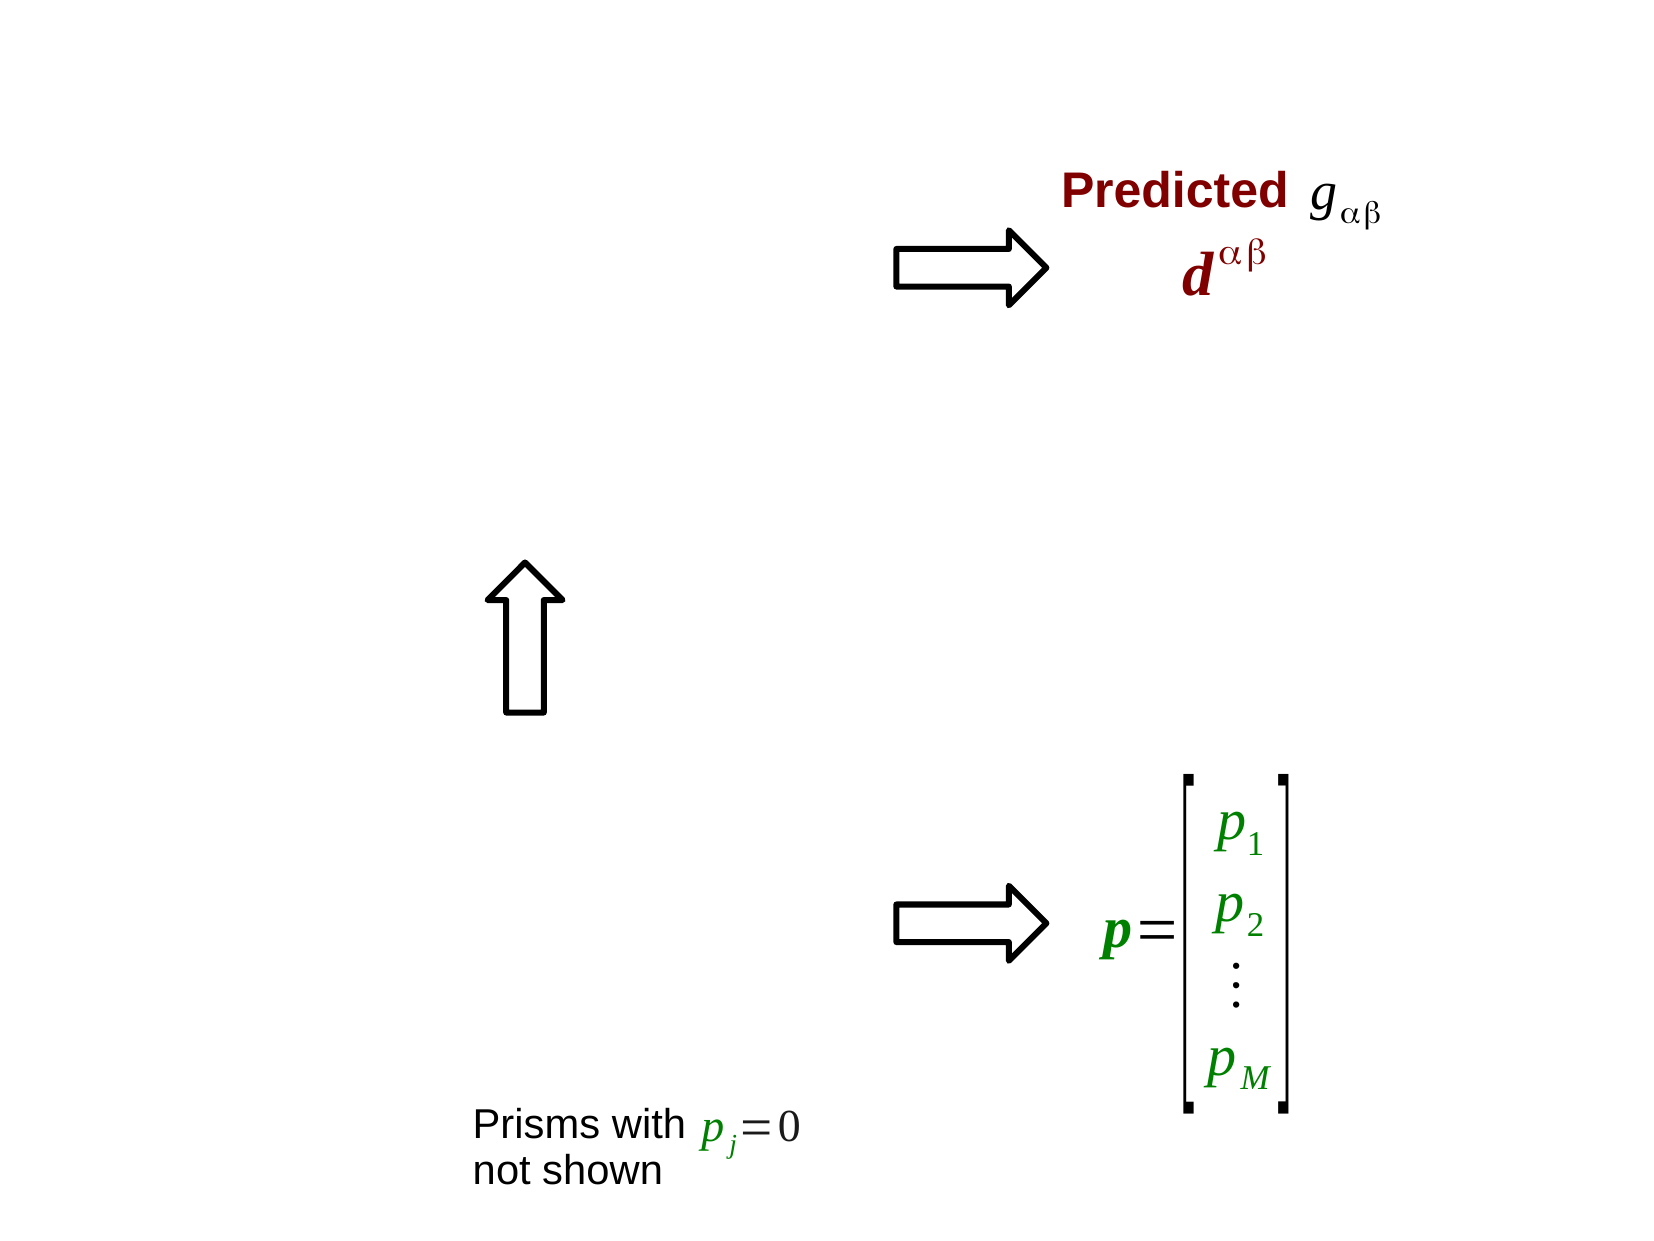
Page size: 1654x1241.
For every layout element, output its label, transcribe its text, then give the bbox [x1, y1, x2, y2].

text_box Prisms with not shown [457, 1092, 713, 1212]
text_box [896, 885, 1047, 961]
text_box [896, 230, 1047, 306]
text_box [487, 562, 563, 713]
chart [1302, 159, 1388, 233]
text_box Predicted [1046, 155, 1304, 235]
text_box [450, 1069, 826, 1223]
chart [688, 1099, 807, 1162]
picture [95, 37, 879, 1238]
chart [1087, 771, 1300, 1115]
chart [1171, 230, 1273, 317]
